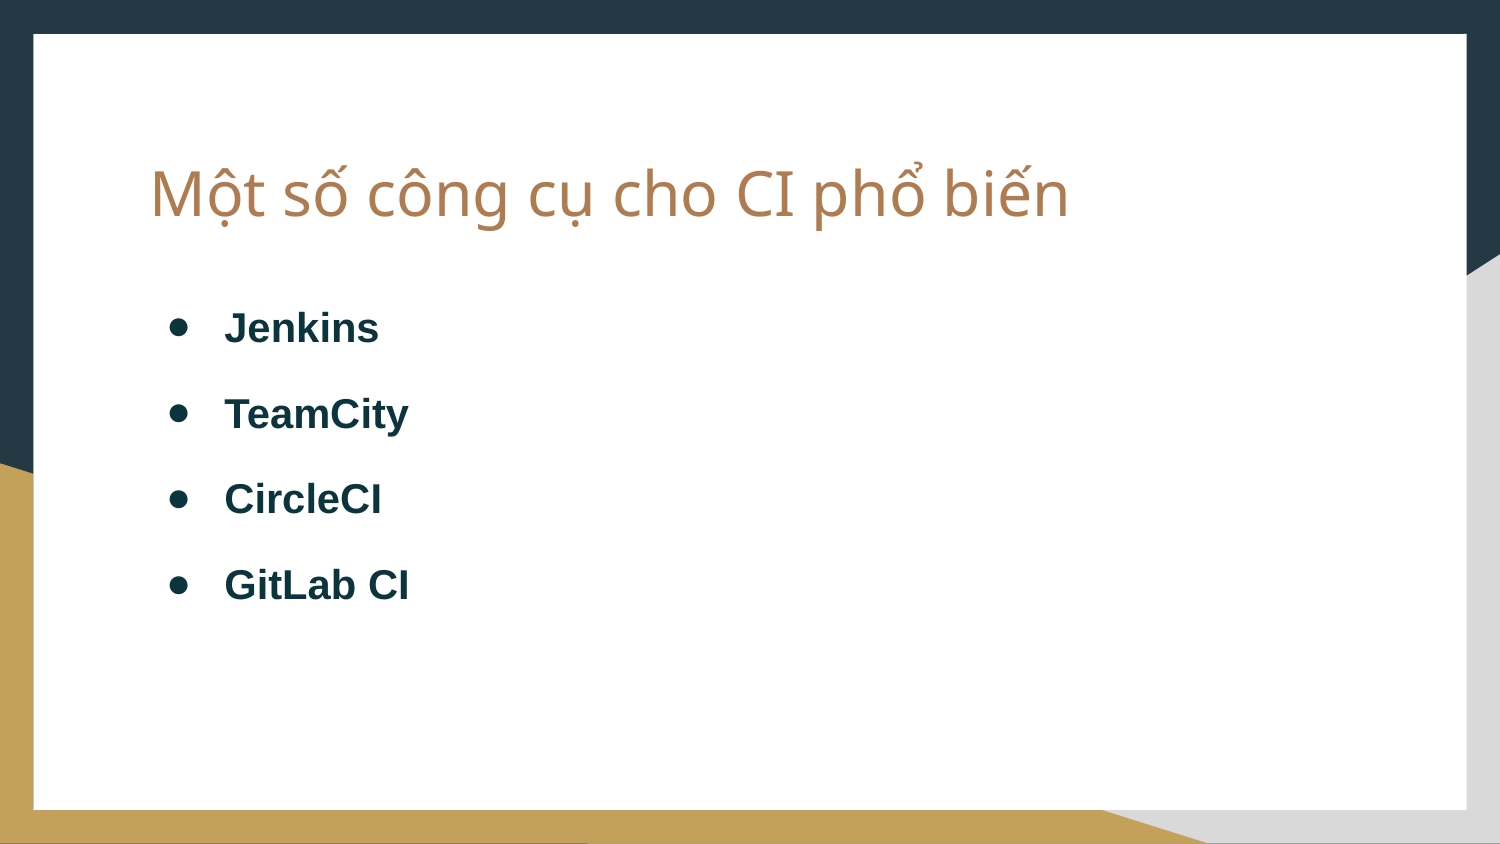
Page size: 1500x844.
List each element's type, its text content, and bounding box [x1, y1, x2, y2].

title Một số công cụ cho CI phổ biến [134, 138, 1366, 250]
list Jenkins TeamCity CircleCI GitLab CI [134, 270, 1366, 765]
